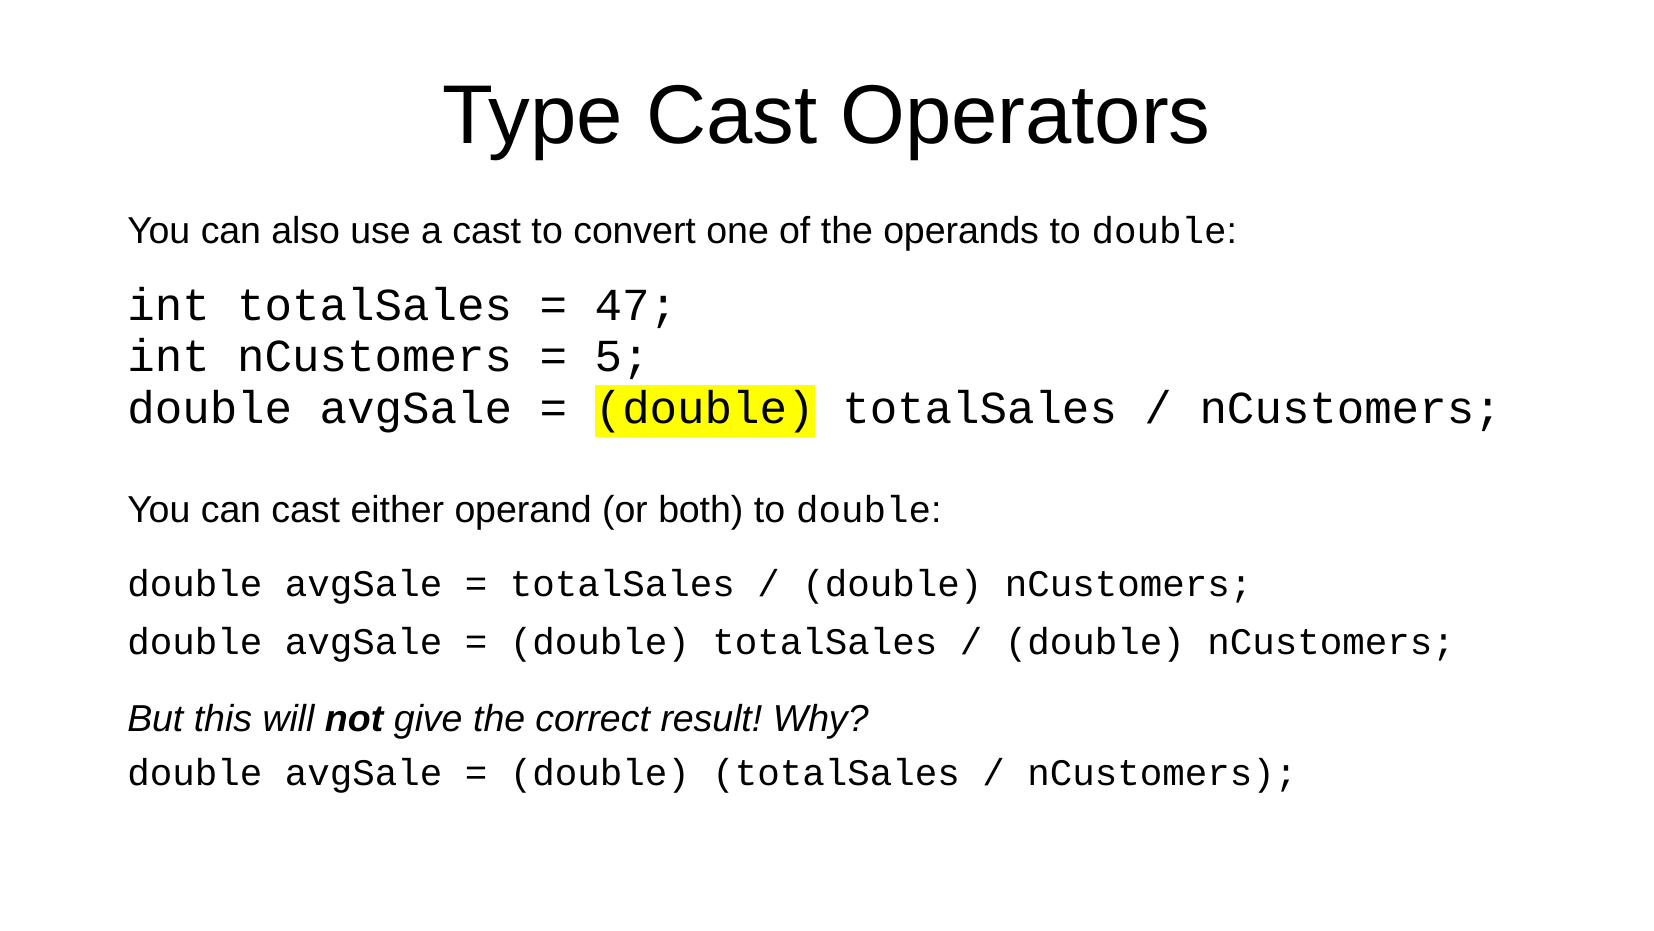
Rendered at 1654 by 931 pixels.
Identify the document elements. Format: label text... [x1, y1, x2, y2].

text_box double avgSale = totalSales / (double) nCustomers; double avgSale = (double) totalSales / (double) nCustomers; [112, 558, 1470, 676]
text_box int totalSales = 47; int nCustomers = 5; double avgSale = (double) totalSales / nCustomers; [112, 274, 1518, 445]
text_box You can cast either operand (or both) to double: [112, 481, 957, 542]
text_box You can also use a cast to convert one of the operands to double: [112, 202, 1253, 263]
text_box But this will not give the correct result! Why? [112, 689, 884, 747]
text_box double avgSale = (double) (totalSales / nCustomers); [112, 747, 1470, 826]
title Type Cast Operators [82, 37, 1571, 193]
